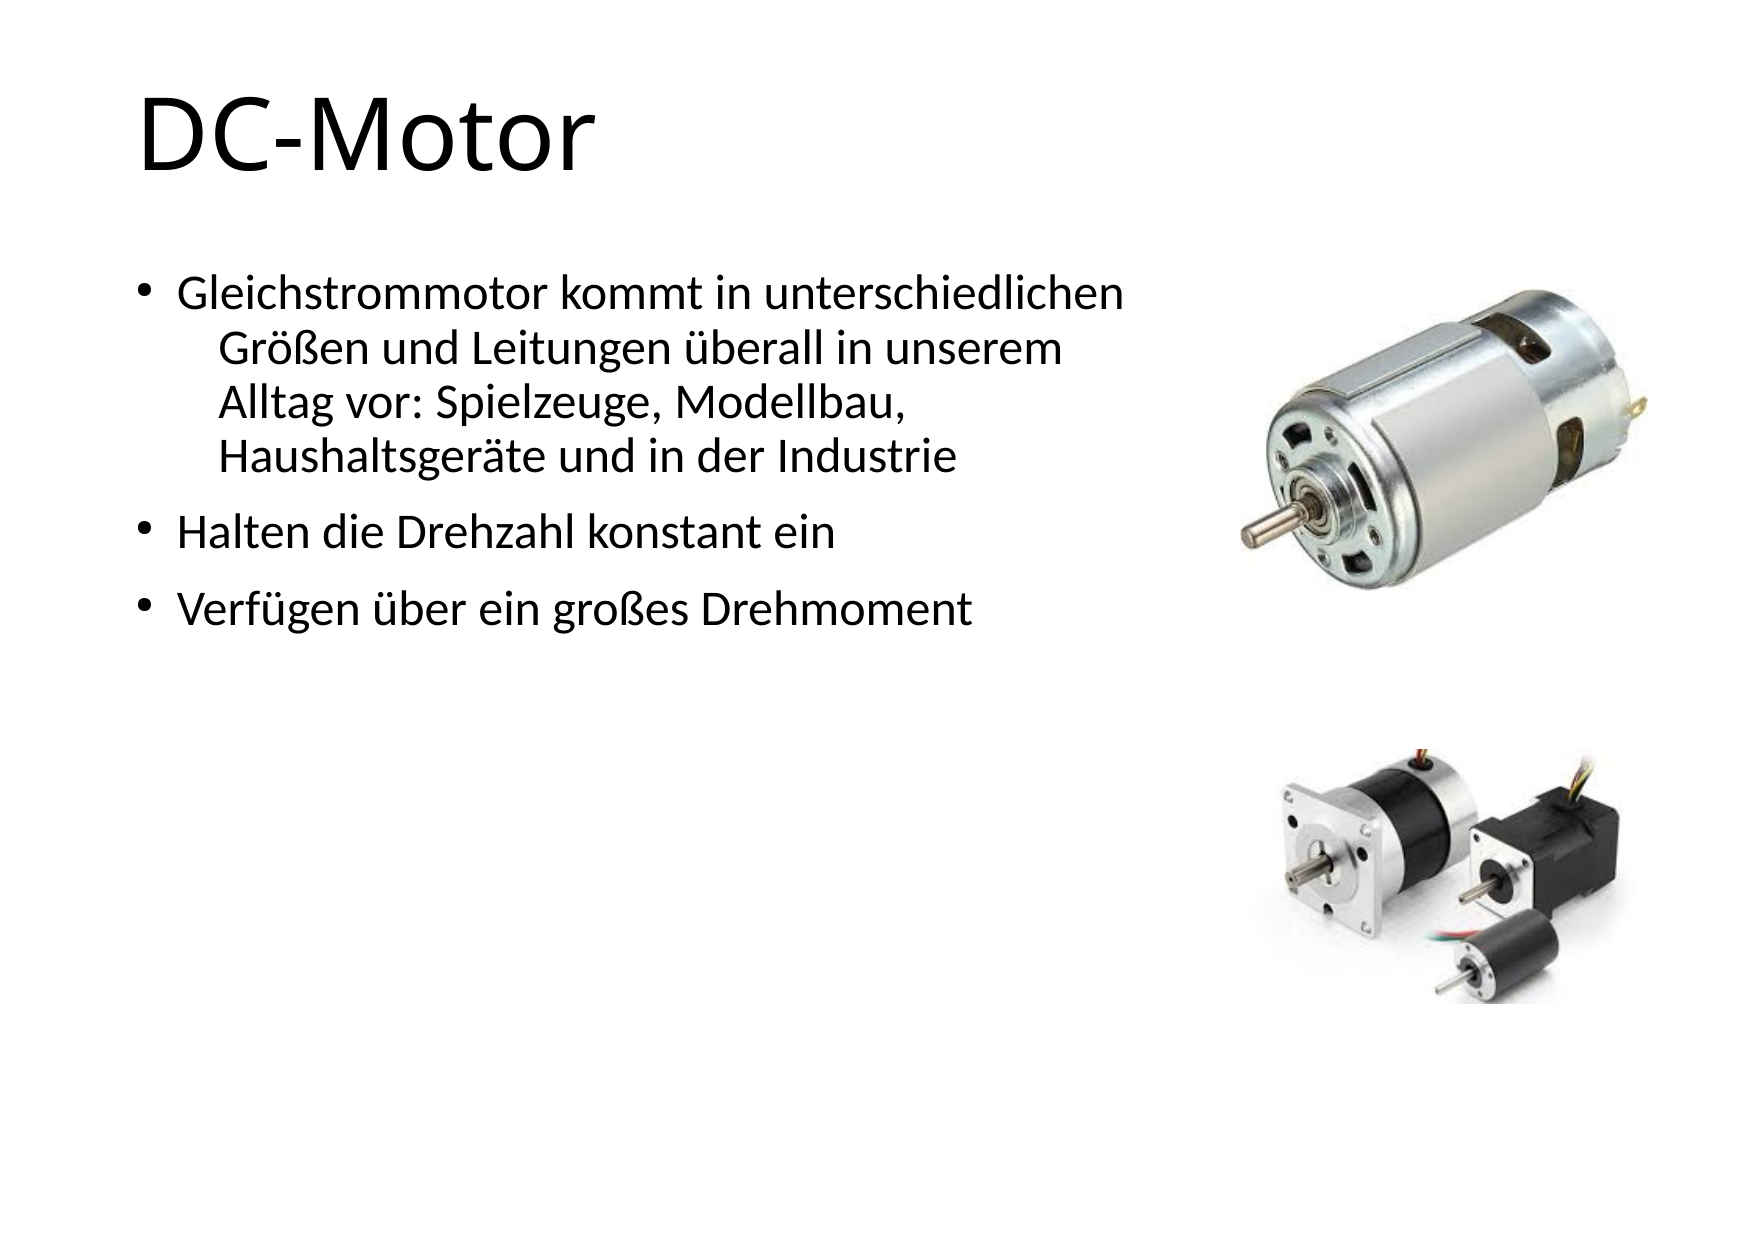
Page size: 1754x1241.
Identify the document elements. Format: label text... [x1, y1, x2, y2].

title DC-Motor [120, 58, 1634, 217]
picture [1210, 749, 1695, 1004]
picture [1240, 289, 1648, 591]
list Gleichstrommotor kommt in unterschiedlichen Größen und Leitungen überall in unserem Alltag vor: Spielzeuge, Modellbau, Haushaltsgeräte und in der Industrie Halten die Drehzahl konstant ein Verfügen über ein großes Drehmoment [120, 259, 1174, 1139]
